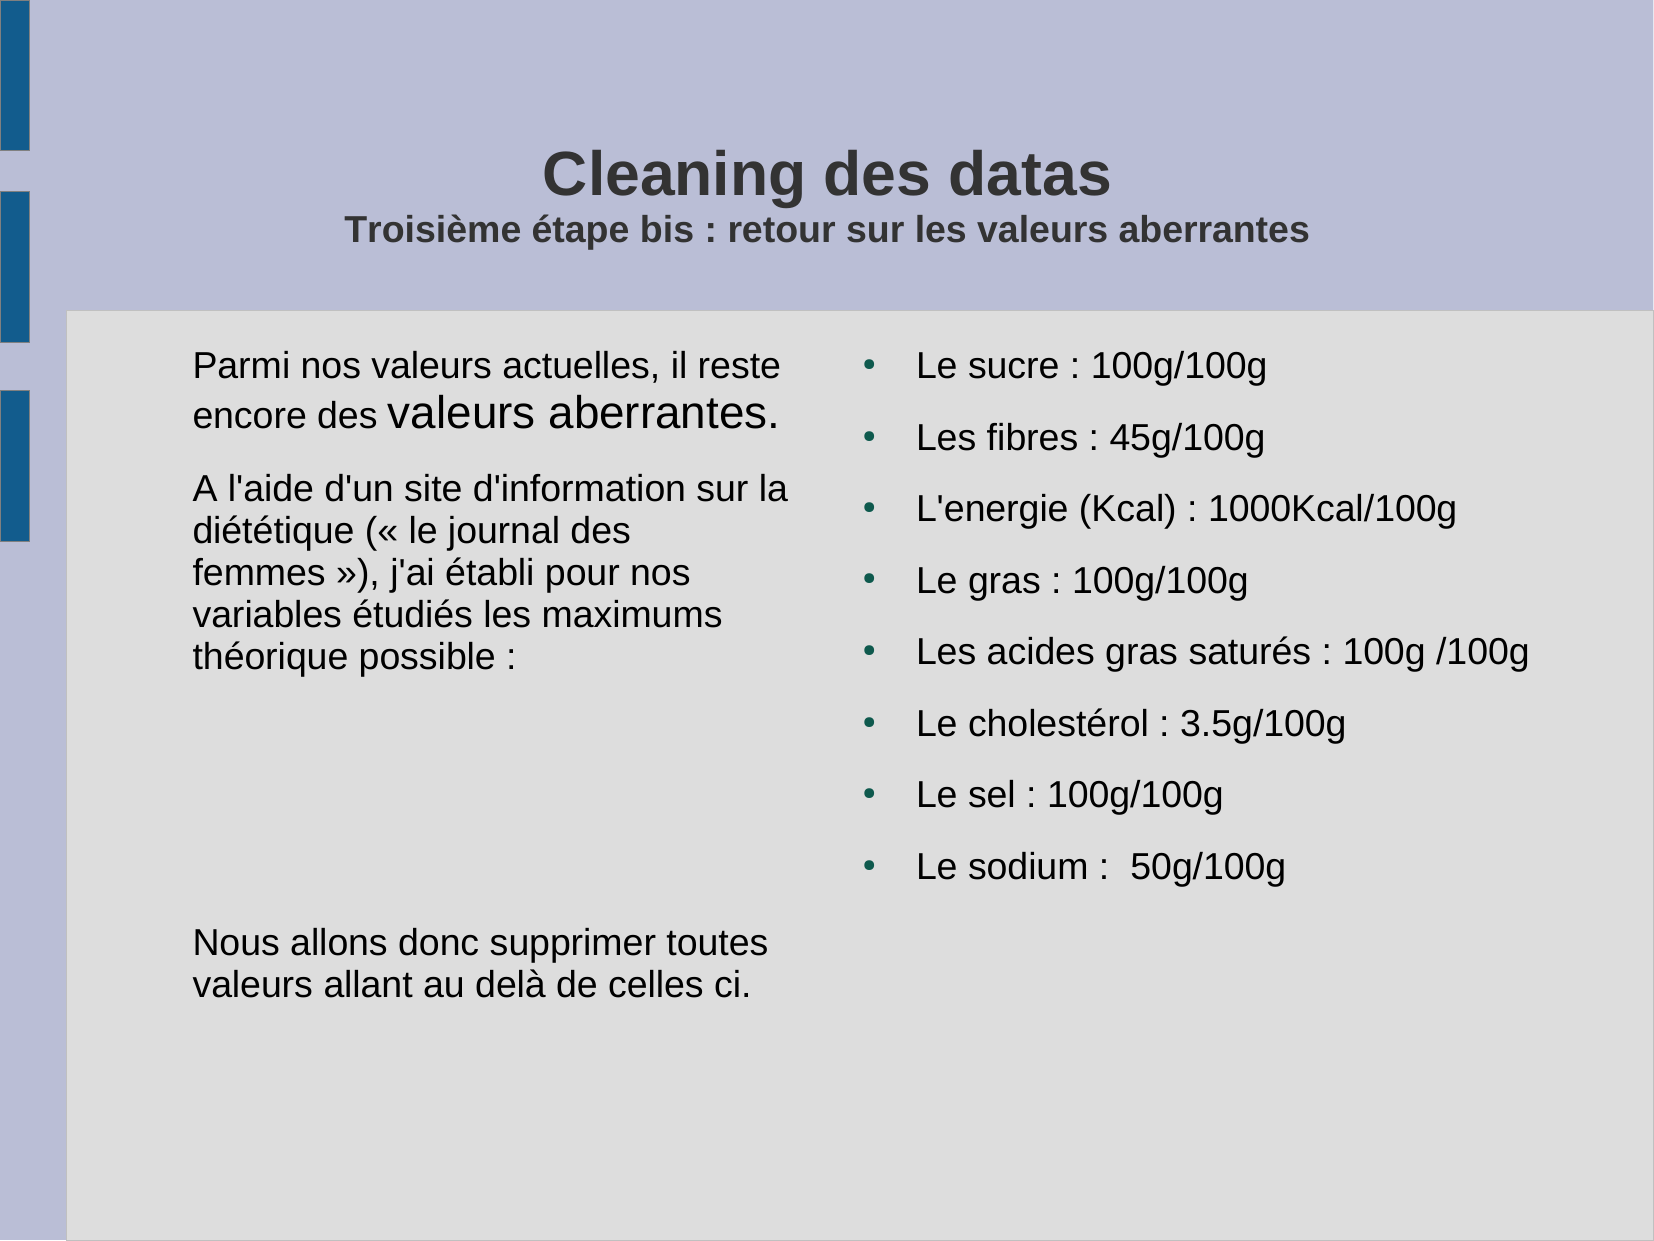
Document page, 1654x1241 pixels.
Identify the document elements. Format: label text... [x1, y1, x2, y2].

list Parmi nos valeurs actuelles, il reste encore des valeurs aberrantes. A l'aide d'un site d'information sur la diététique (« le journal des femmes »), j'ai établi pour nos variables étudiés les maximums théorique possible : Nous allons donc supprimer toutes valeurs allant au delà de celles ci. [121, 344, 811, 1127]
list Le sucre : 100g/100g Les fibres : 45g/100g L'energie (Kcal) : 1000Kcal/100g Le gras : 100g/100g Les acides gras saturés : 100g /100g Le cholestérol : 3.5g/100g Le sel : 100g/100g Le sodium : 50g/100g [845, 344, 1535, 1127]
title Cleaning des datas Troisième étape bis : retour sur les valeurs aberrantes [121, 91, 1534, 299]
